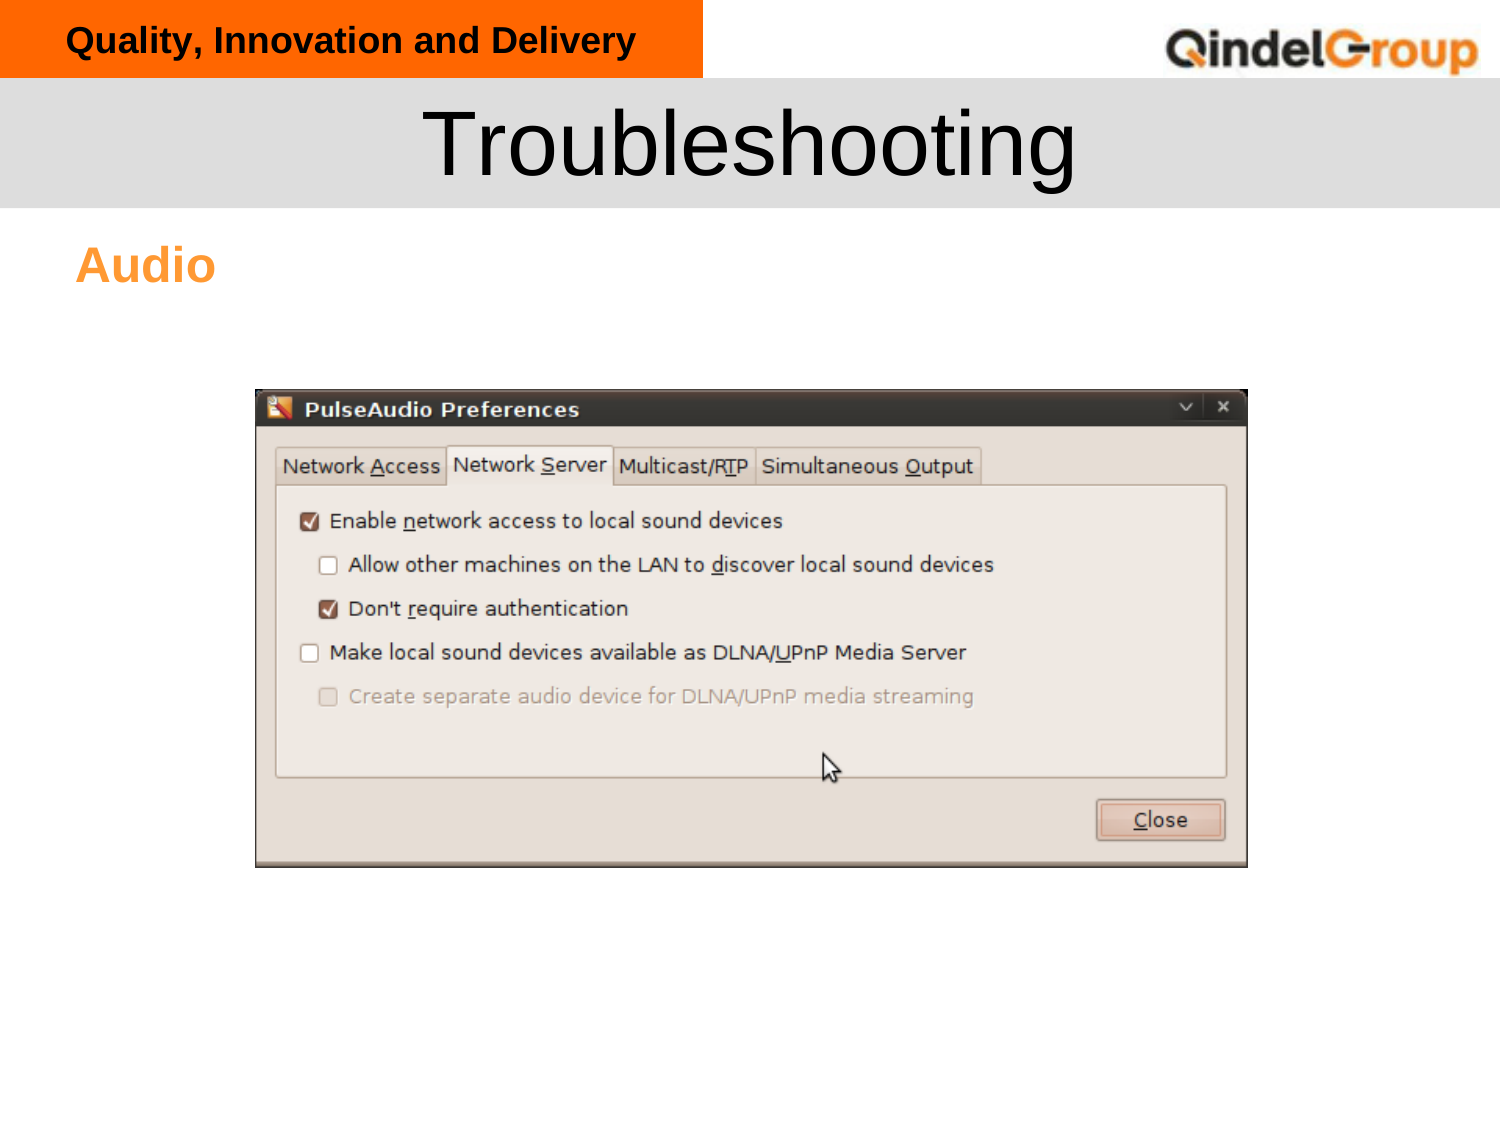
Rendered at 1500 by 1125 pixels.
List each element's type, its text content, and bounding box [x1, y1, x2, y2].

title Troubleshooting [75, 45, 1426, 224]
text_box Audio [60, 224, 1426, 341]
picture [1163, 23, 1481, 78]
picture [255, 389, 1248, 869]
